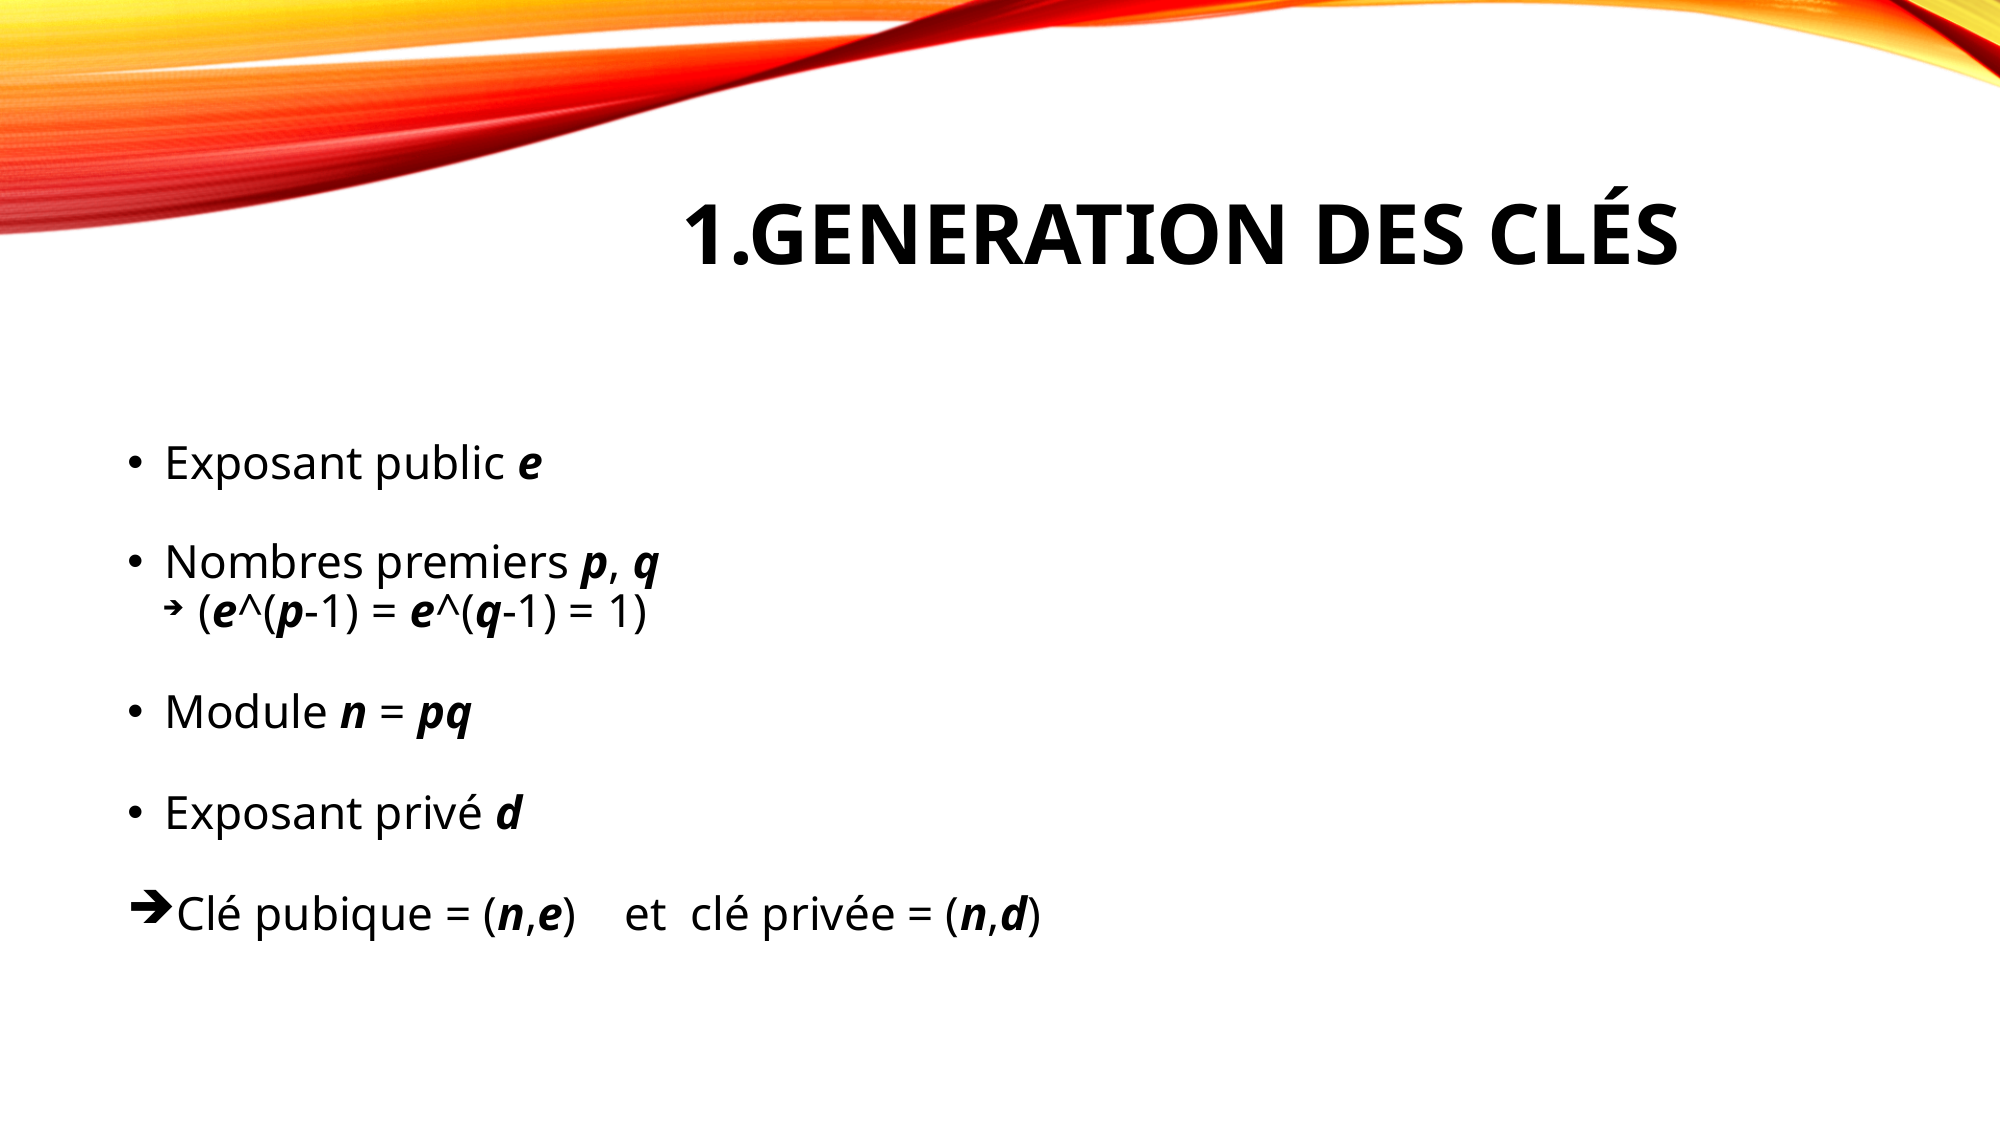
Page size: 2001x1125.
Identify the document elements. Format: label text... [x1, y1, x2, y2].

text_box Exposant public e Nombres premiers p, q (e^(p-1) = e^(q-1) = 1) Module n = pq Exposant privé d Clé pubique = (n,e) et clé privée = (n,d) [112, 360, 1888, 1021]
picture [0, 0, 2000, 237]
text_box 1.generation des clés [474, 125, 1888, 338]
